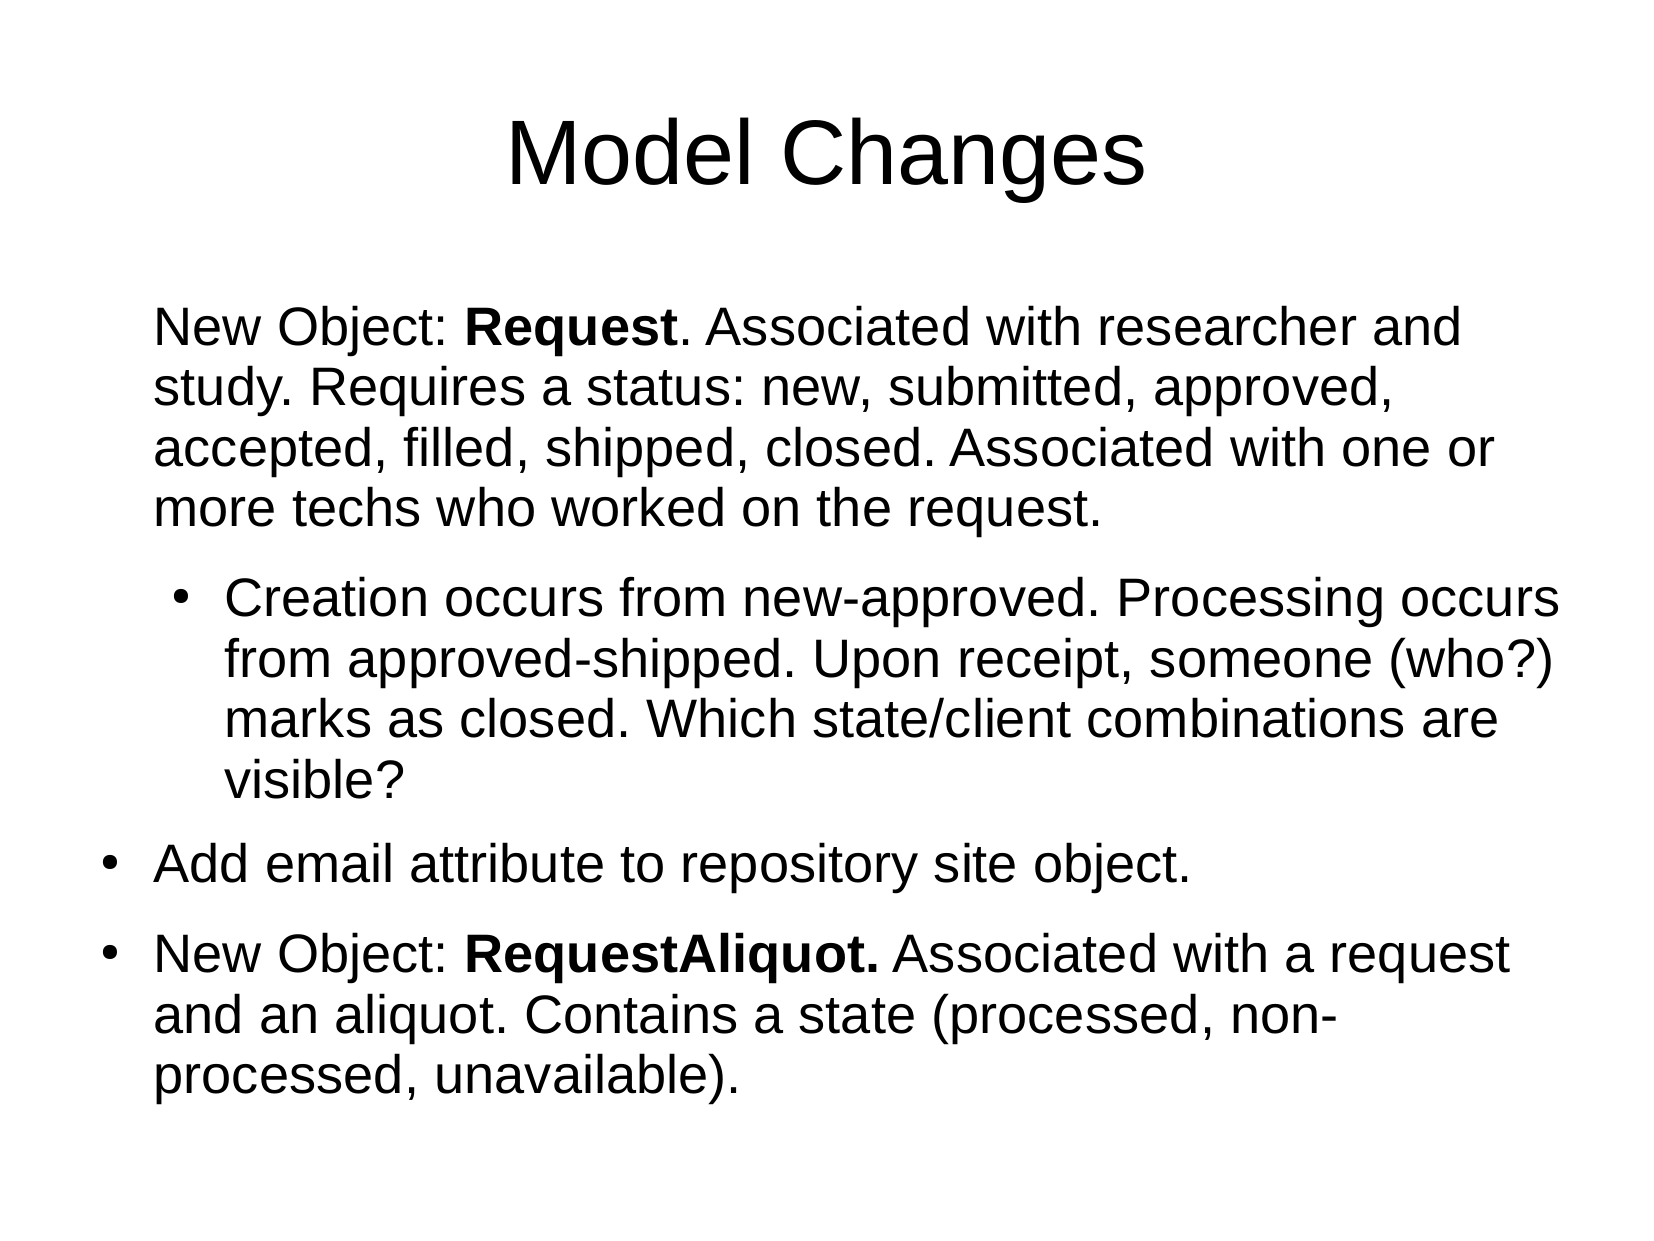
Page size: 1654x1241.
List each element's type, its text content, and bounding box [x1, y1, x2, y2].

list New Object: Request. Associated with researcher and study. Requires a status: new, submitted, approved, accepted, filled, shipped, closed. Associated with one or more techs who worked on the request. Creation occurs from new-approved. Processing occurs from approved-shipped. Upon receipt, someone (who?) marks as closed. Which state/client combinations are visible? Add email attribute to repository site object. New Object: RequestAliquot. Associated with a request and an aliquot. Contains a state (processed, non-processed, unavailable). [82, 296, 1571, 1115]
title Model Changes [82, 56, 1571, 250]
